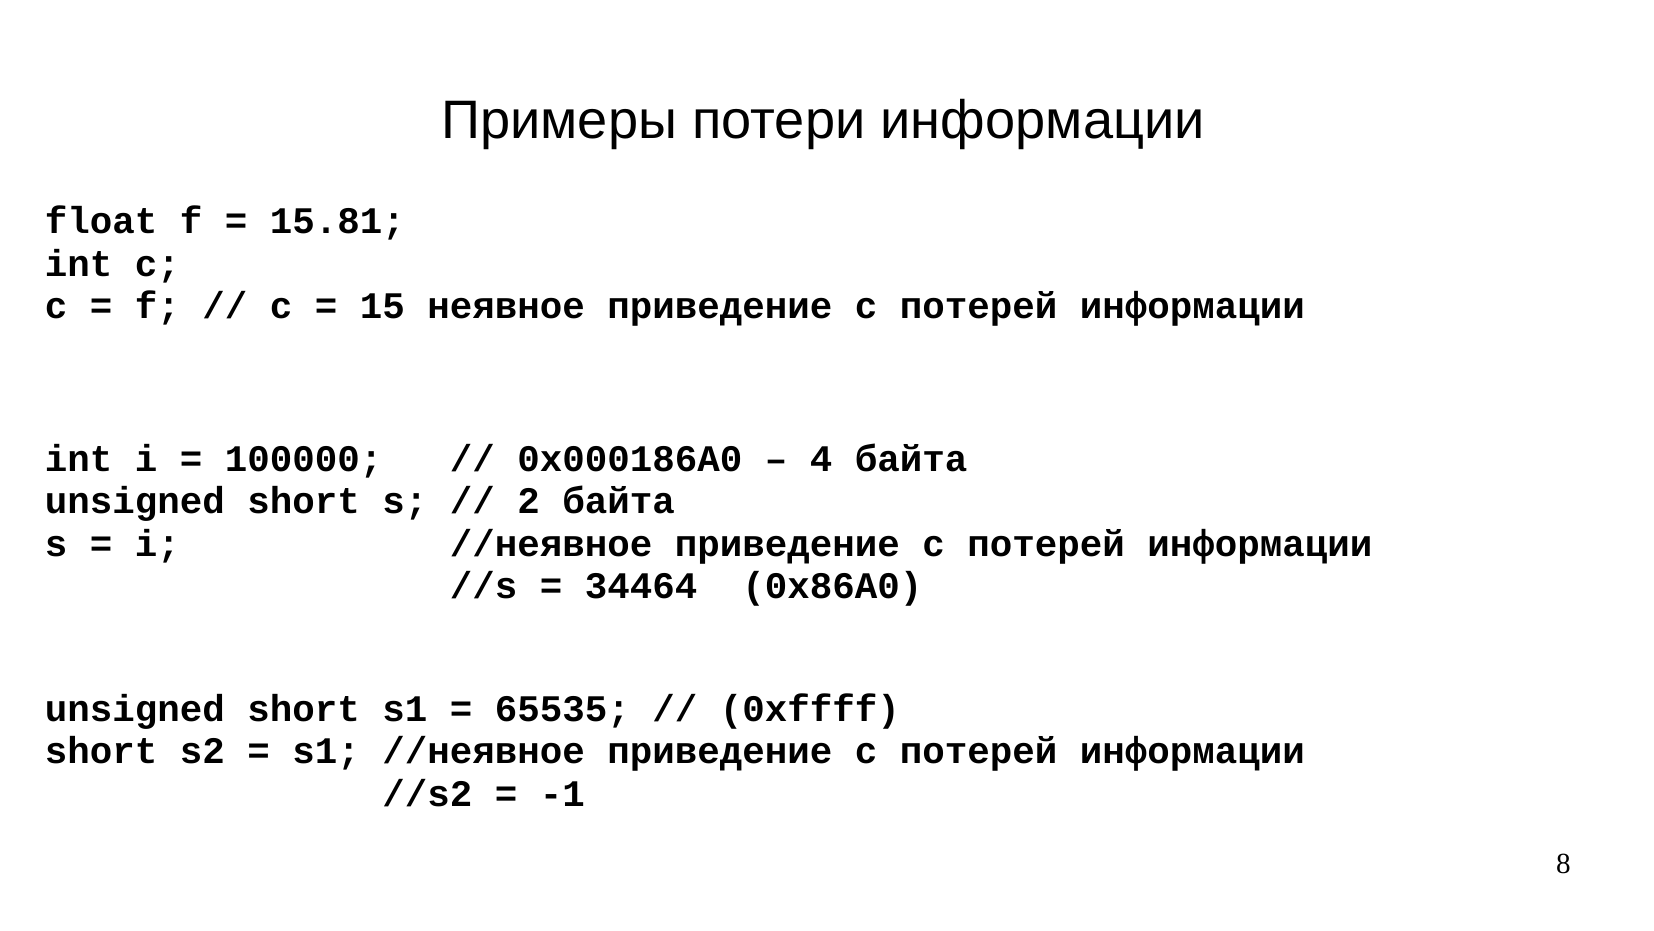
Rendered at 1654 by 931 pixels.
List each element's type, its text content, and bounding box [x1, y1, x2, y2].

text_box int i = 100000; // 0x000186A0 – 4 байта unsigned short s; // 2 байта s = i; //неявное приведение с потерей информации //s = 34464 (0x86A0) [30, 432, 1606, 661]
title Примеры потери информации [56, 58, 1591, 181]
text_box unsigned short s1 = 65535; // (0xffff) short s2 = s1; //неявное приведение с потерей информации //s2 = -1 [30, 682, 1606, 826]
text_box float f = 15.81; int c; c = f; // c = 15 неявное приведение с потерей информации [30, 195, 1553, 361]
